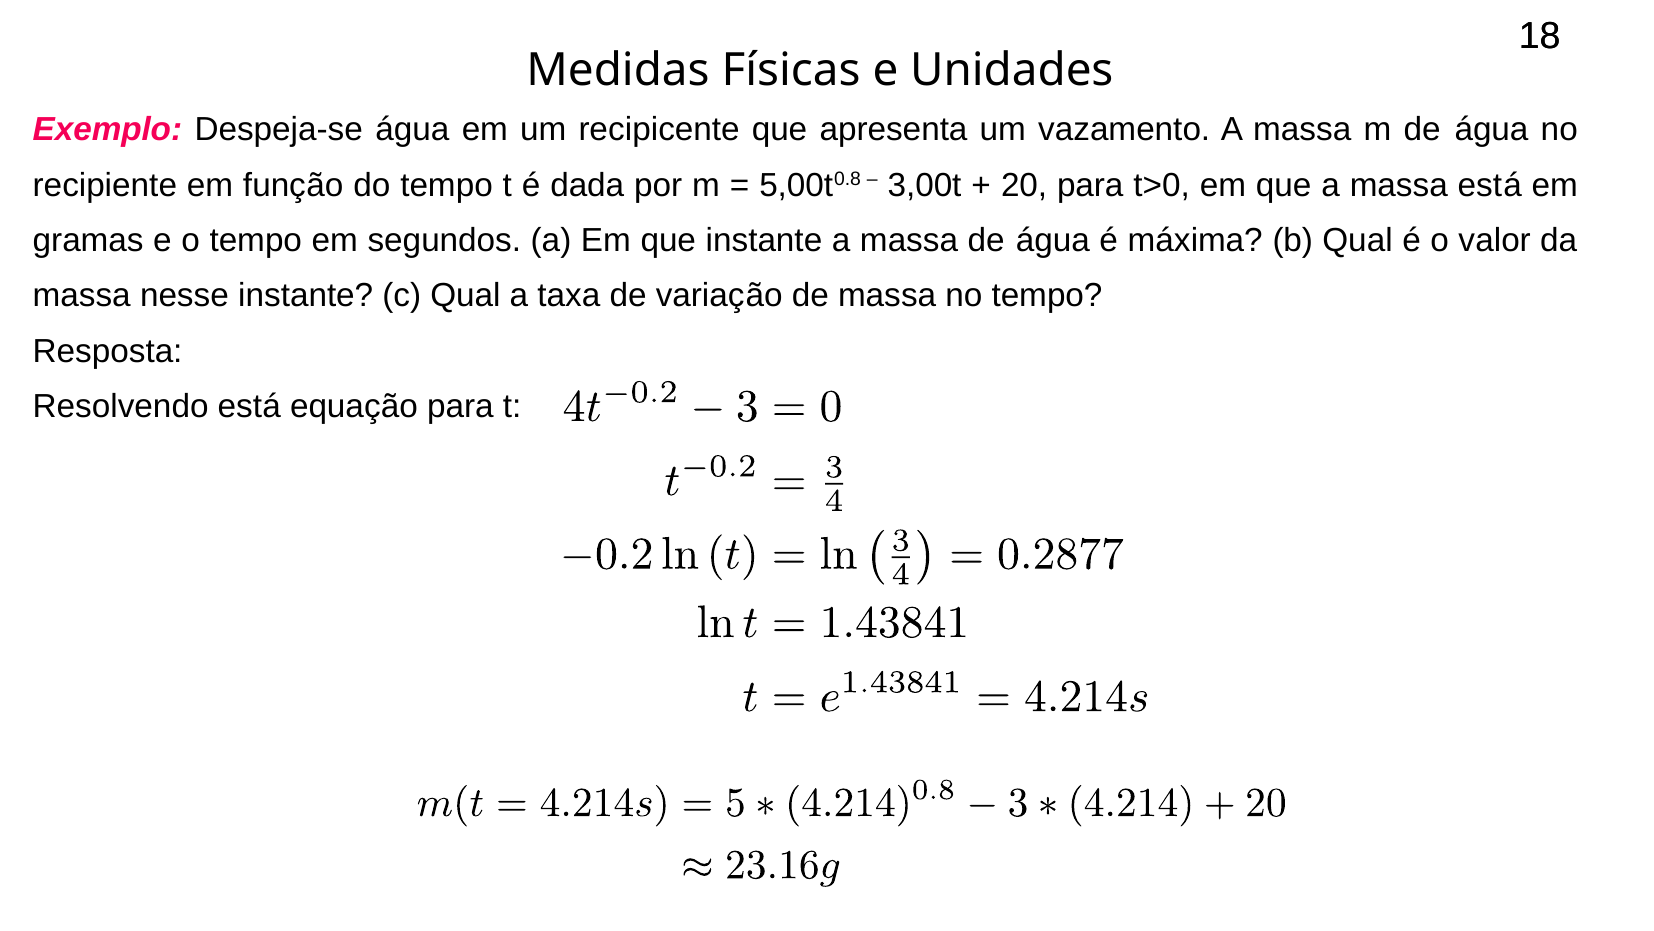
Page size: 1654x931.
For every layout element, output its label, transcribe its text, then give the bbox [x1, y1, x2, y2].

picture [415, 778, 1287, 889]
picture [557, 379, 1149, 714]
text_box <number> [1504, 6, 1654, 77]
text_box Exemplo: Despeja-se água em um recipicente que apresenta um vazamento. A massa m de água no recipiente em função do tempo t é dada por m = 5,00t0.8 – 3,00t + 20, para t>0, em que a massa está em gramas e o tempo em segundos. (a) Em que instante a massa de água é máxima? (b) Qual é o valor da massa nesse instante? (c) Qual a taxa de variação de massa no tempo? Resposta: Resolvendo está equação para t: [17, 84, 1631, 433]
text_box Medidas Físicas e Unidades [511, 0, 1142, 107]
